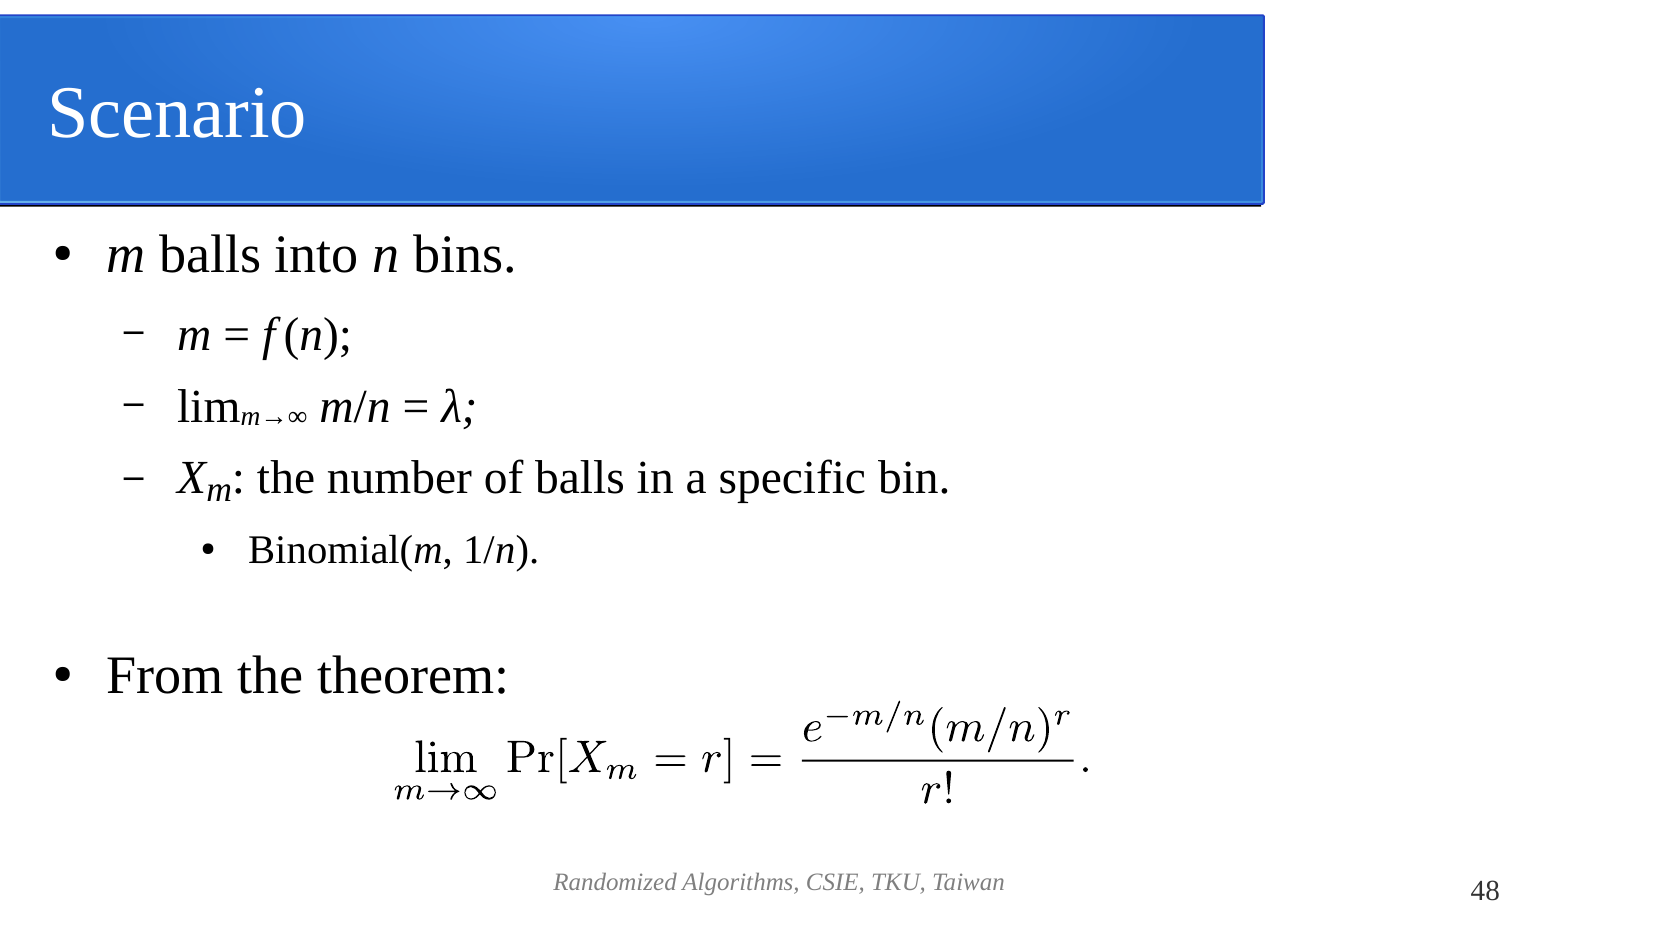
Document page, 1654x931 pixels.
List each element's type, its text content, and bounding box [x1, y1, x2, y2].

title Scenario [47, 35, 1199, 189]
picture [391, 698, 1090, 806]
list m balls into n bins. m = f (n); limm→∞ m/n = λ; Xm: the number of balls in a specific bin. Binomial(m, 1/n). From the theorem: [35, 224, 1524, 764]
